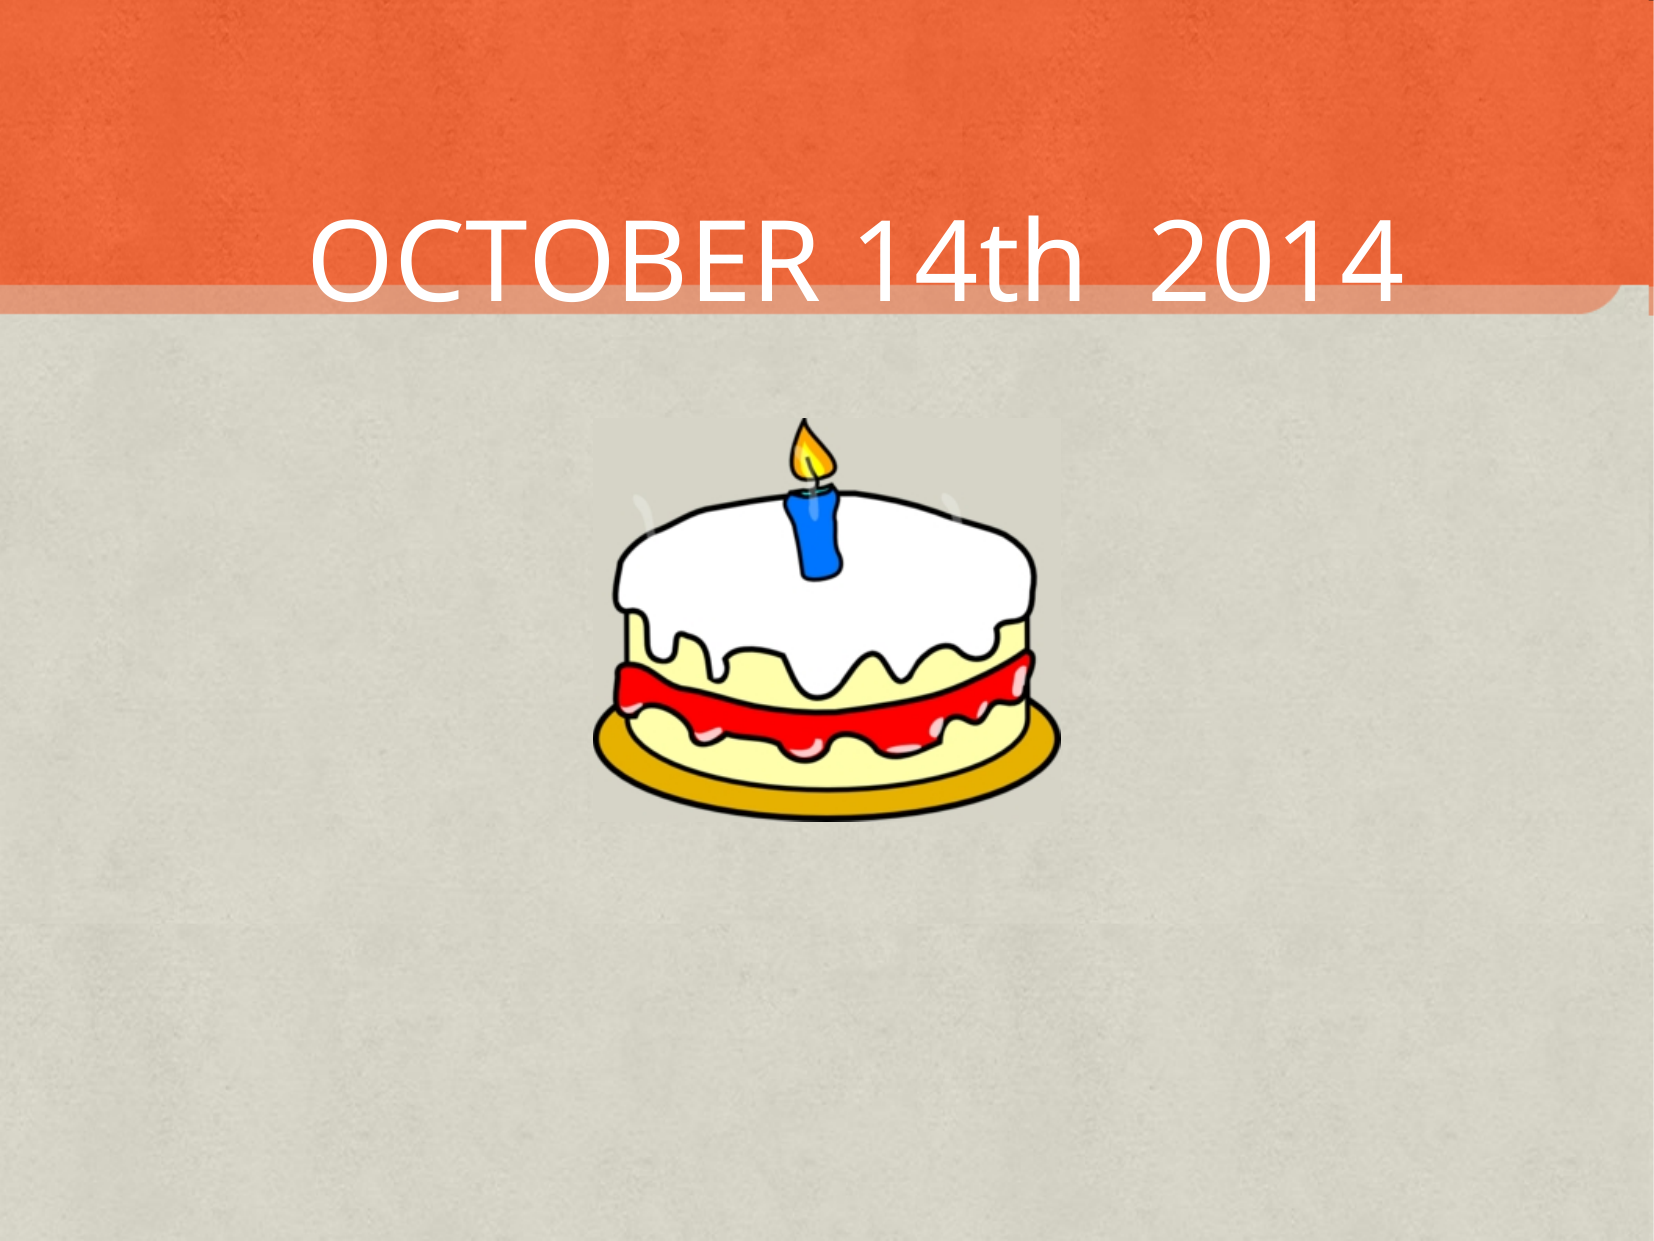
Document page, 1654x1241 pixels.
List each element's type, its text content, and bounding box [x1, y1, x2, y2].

text_box OCTOBER 14th 2014 [306, 189, 1654, 318]
picture [0, 0, 1654, 1241]
